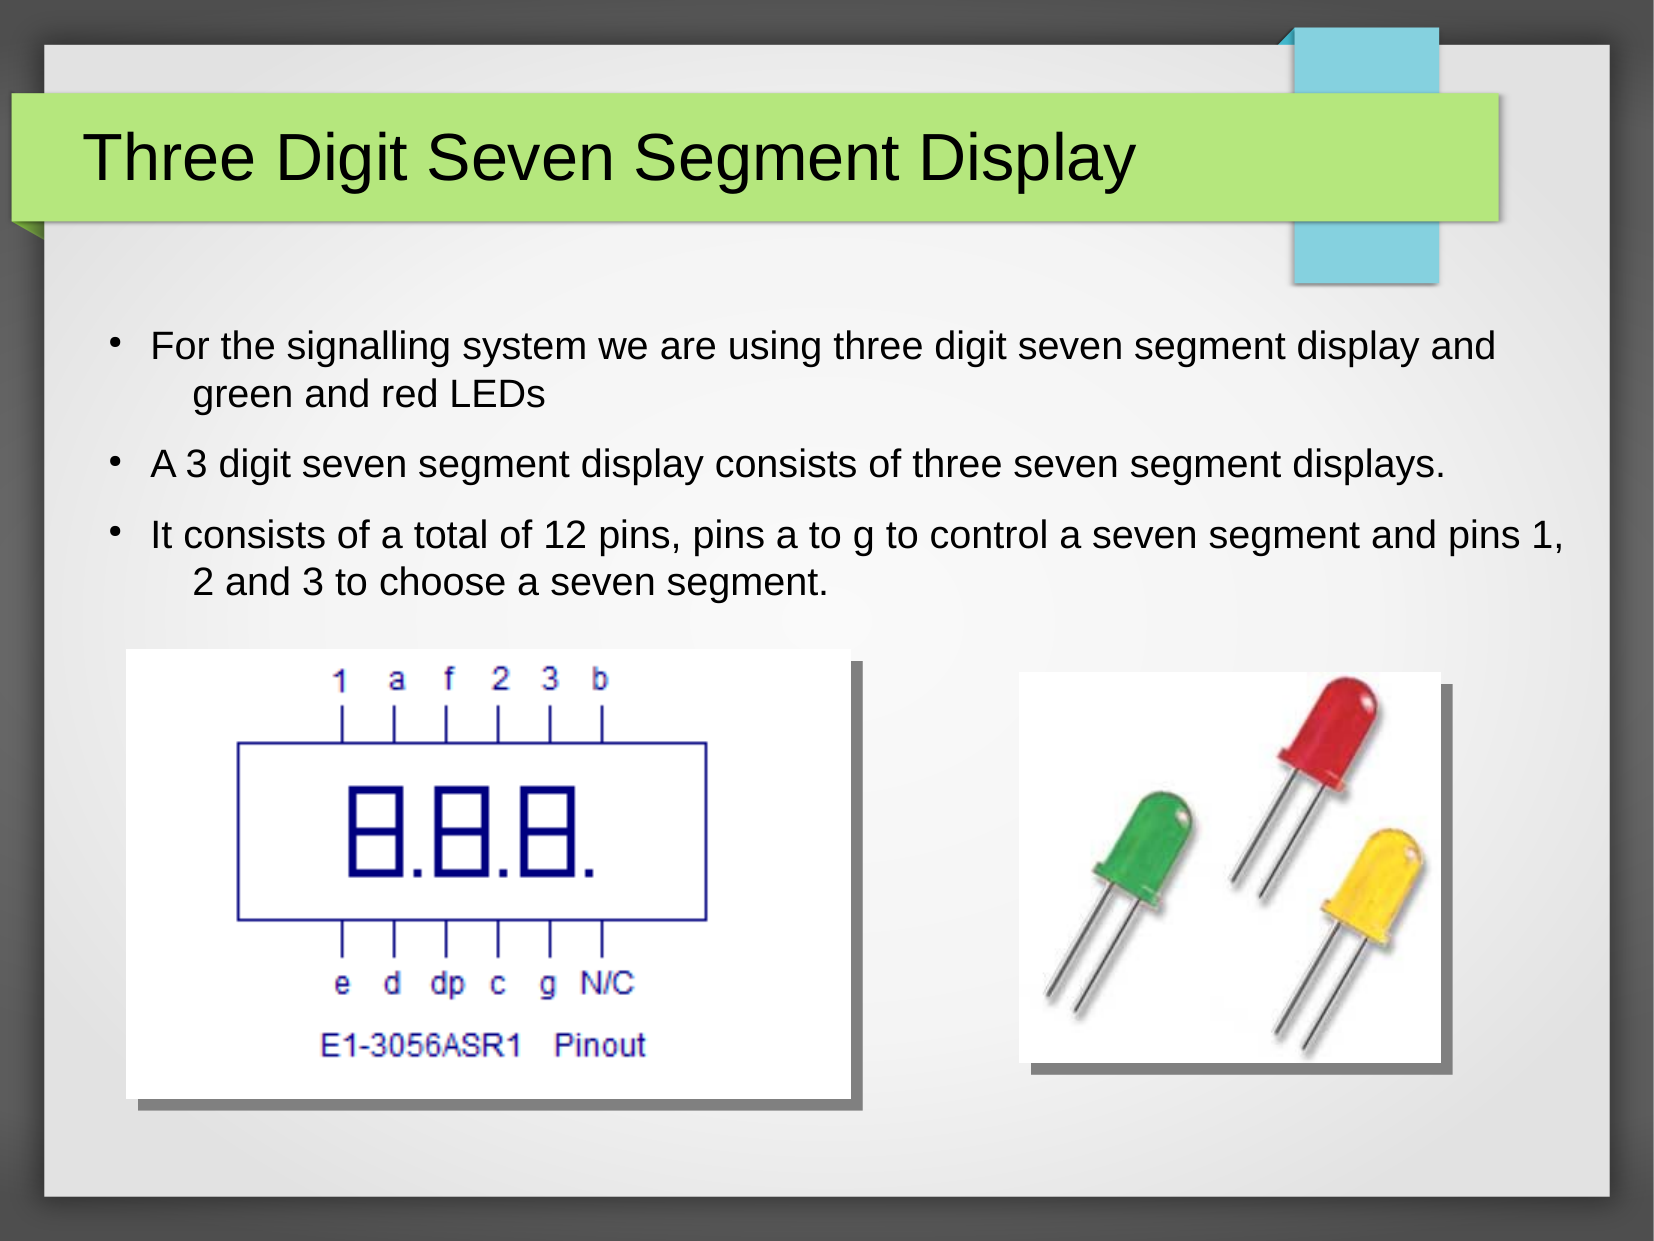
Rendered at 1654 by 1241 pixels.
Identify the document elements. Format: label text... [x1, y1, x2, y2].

title Three Digit Seven Segment Display [82, 94, 1264, 213]
picture [126, 649, 851, 1099]
list For the signalling system we are using three digit seven segment display and green and red LEDs A 3 digit seven segment display consists of three seven segment displays. It consists of a total of 12 pins, pins a to g to control a seven segment and pins 1, 2 and 3 to choose a seven segment. [80, 320, 1569, 604]
picture [1019, 673, 1441, 1063]
